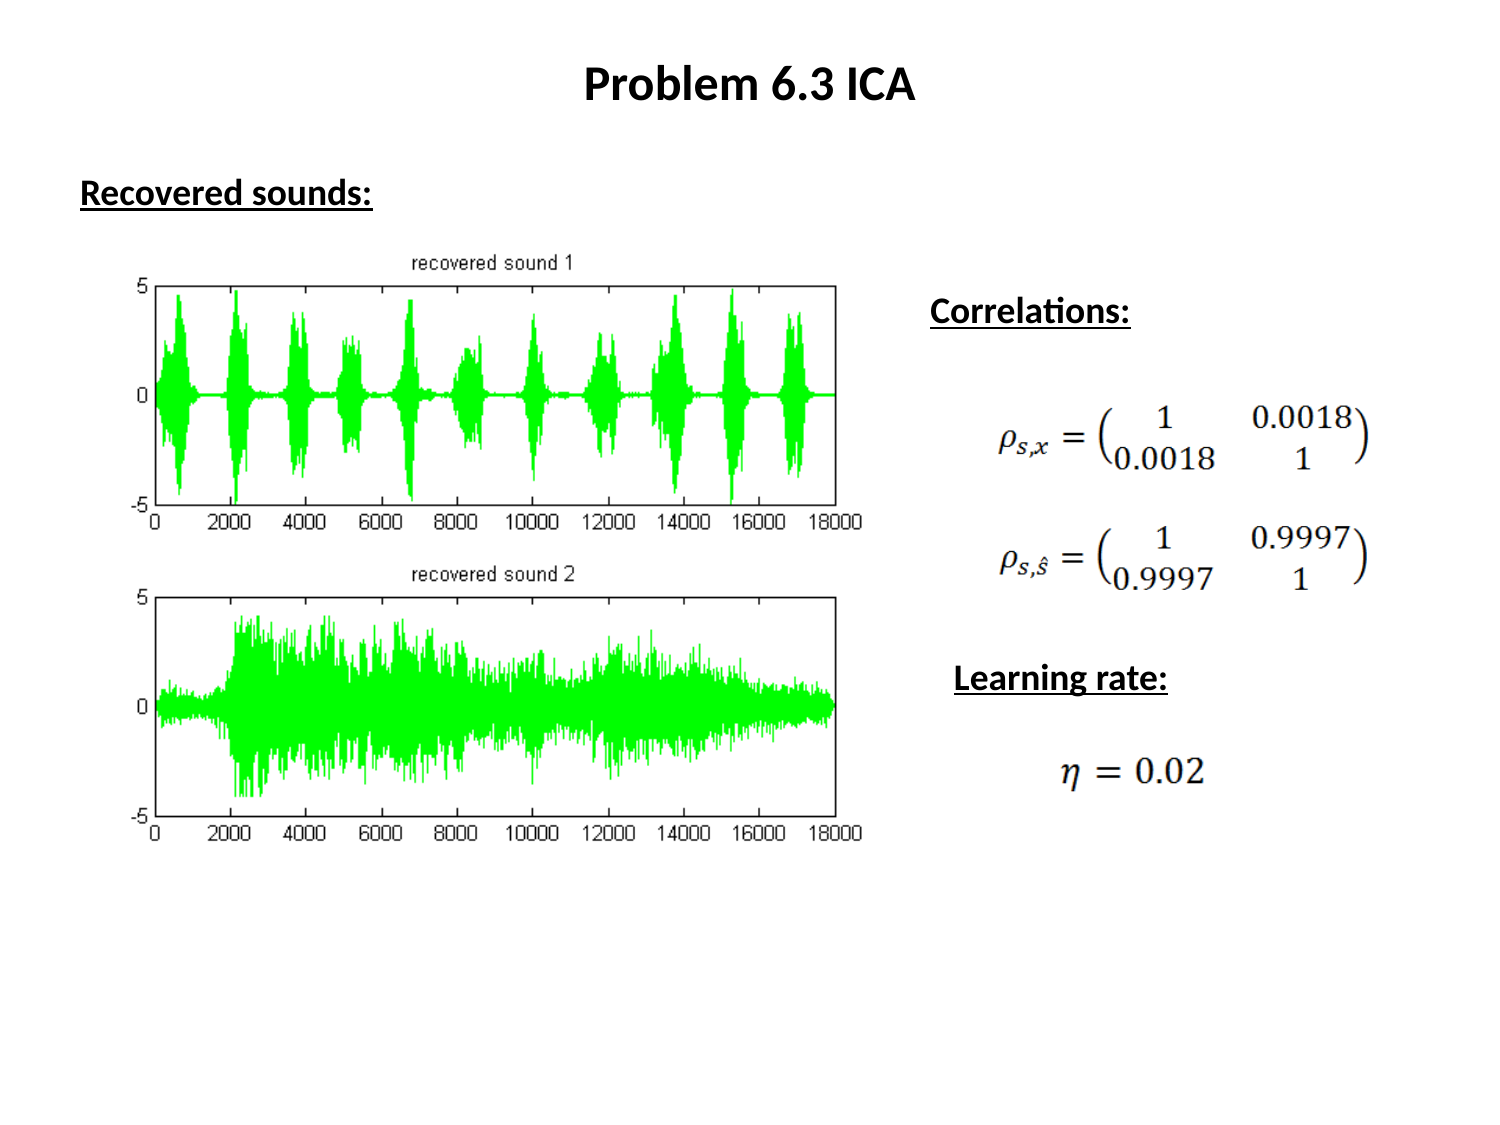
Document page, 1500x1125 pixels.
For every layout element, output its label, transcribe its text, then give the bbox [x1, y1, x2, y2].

text_box Learning rate: [938, 645, 1185, 706]
picture [1009, 715, 1258, 833]
text_box Correlations: [915, 278, 1146, 340]
picture [41, 231, 918, 888]
picture [950, 349, 1426, 649]
text_box Recovered sounds: [64, 160, 389, 221]
text_box Problem 6.3 ICA [0, 42, 1500, 118]
